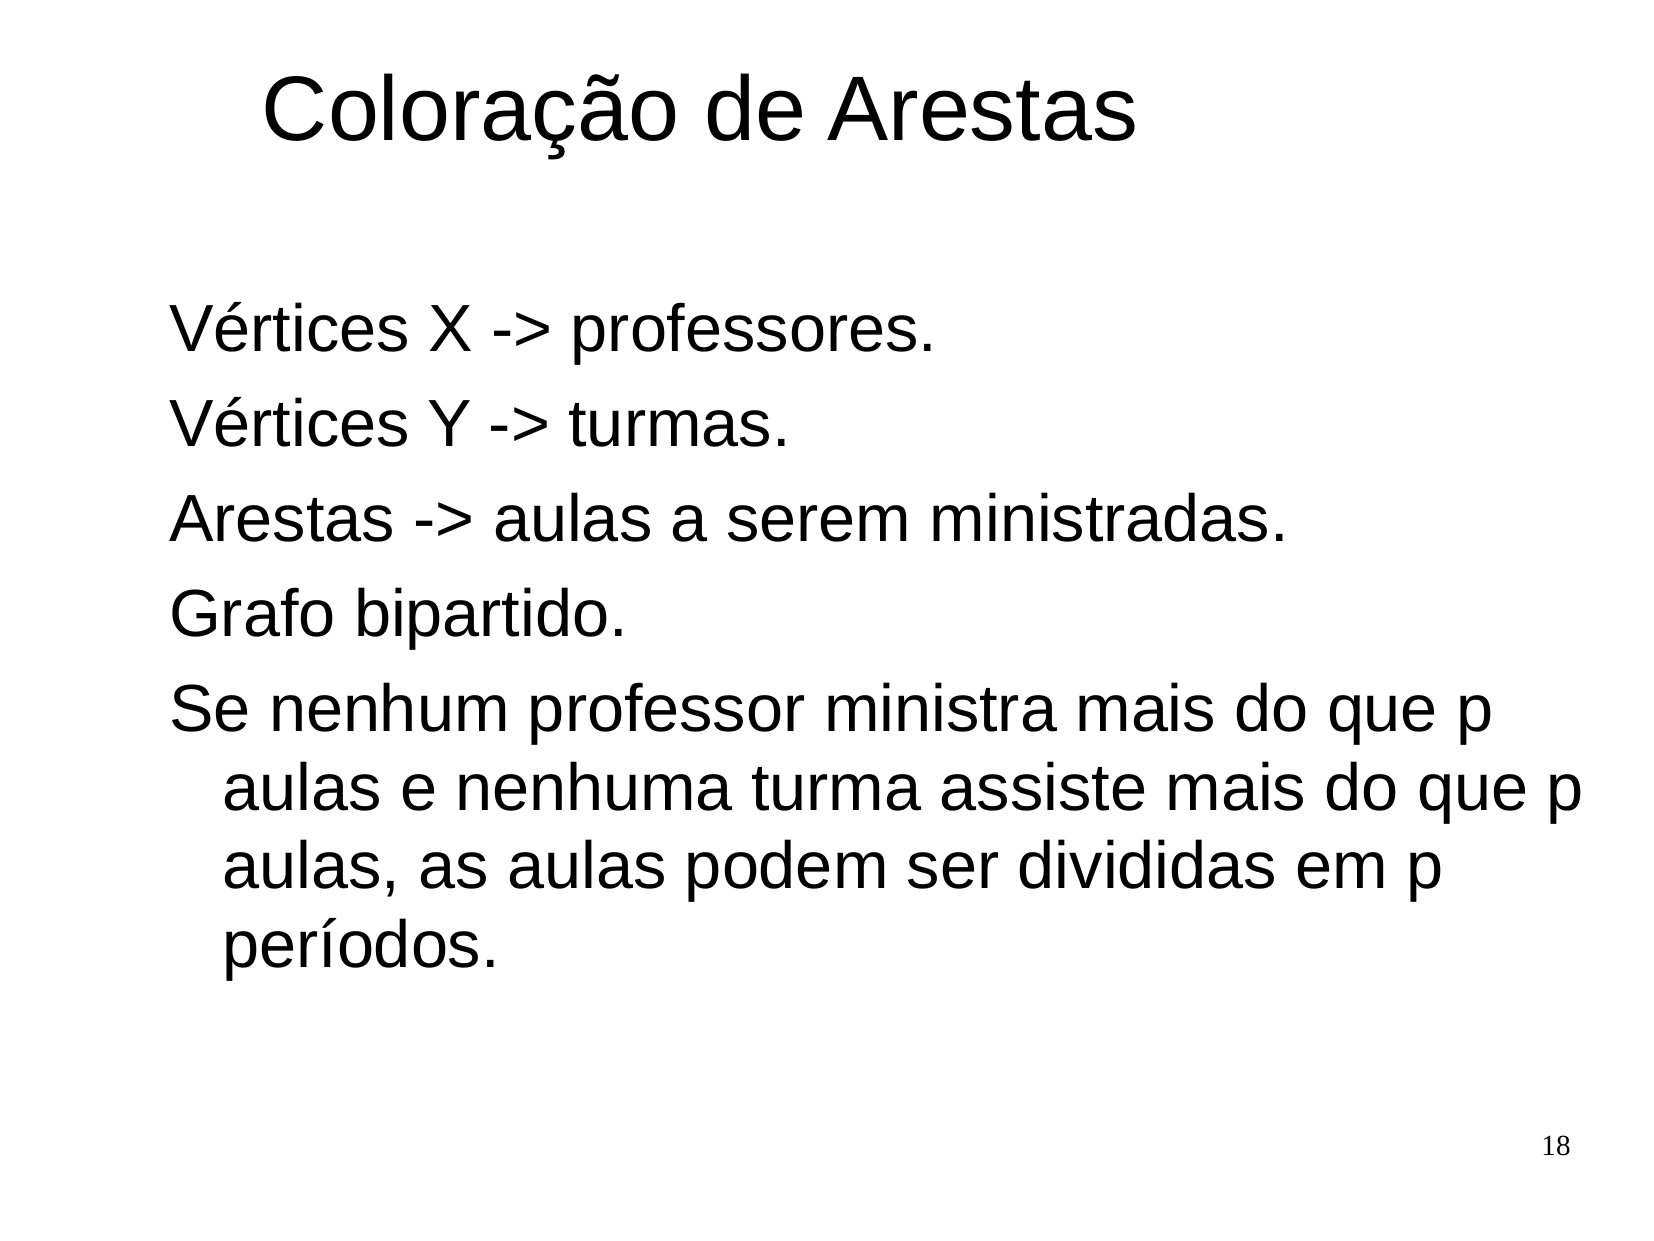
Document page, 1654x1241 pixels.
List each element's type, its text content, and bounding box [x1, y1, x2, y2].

list Vértices X -> professores. Vértices Y -> turmas. Arestas -> aulas a serem ministradas. Grafo bipartido. Se nenhum professor ministra mais do que p aulas e nenhuma turma assiste mais do que p aulas, as aulas podem ser divididas em p períodos. [151, 289, 1598, 1101]
title Coloração de Arestas [261, 51, 1433, 165]
